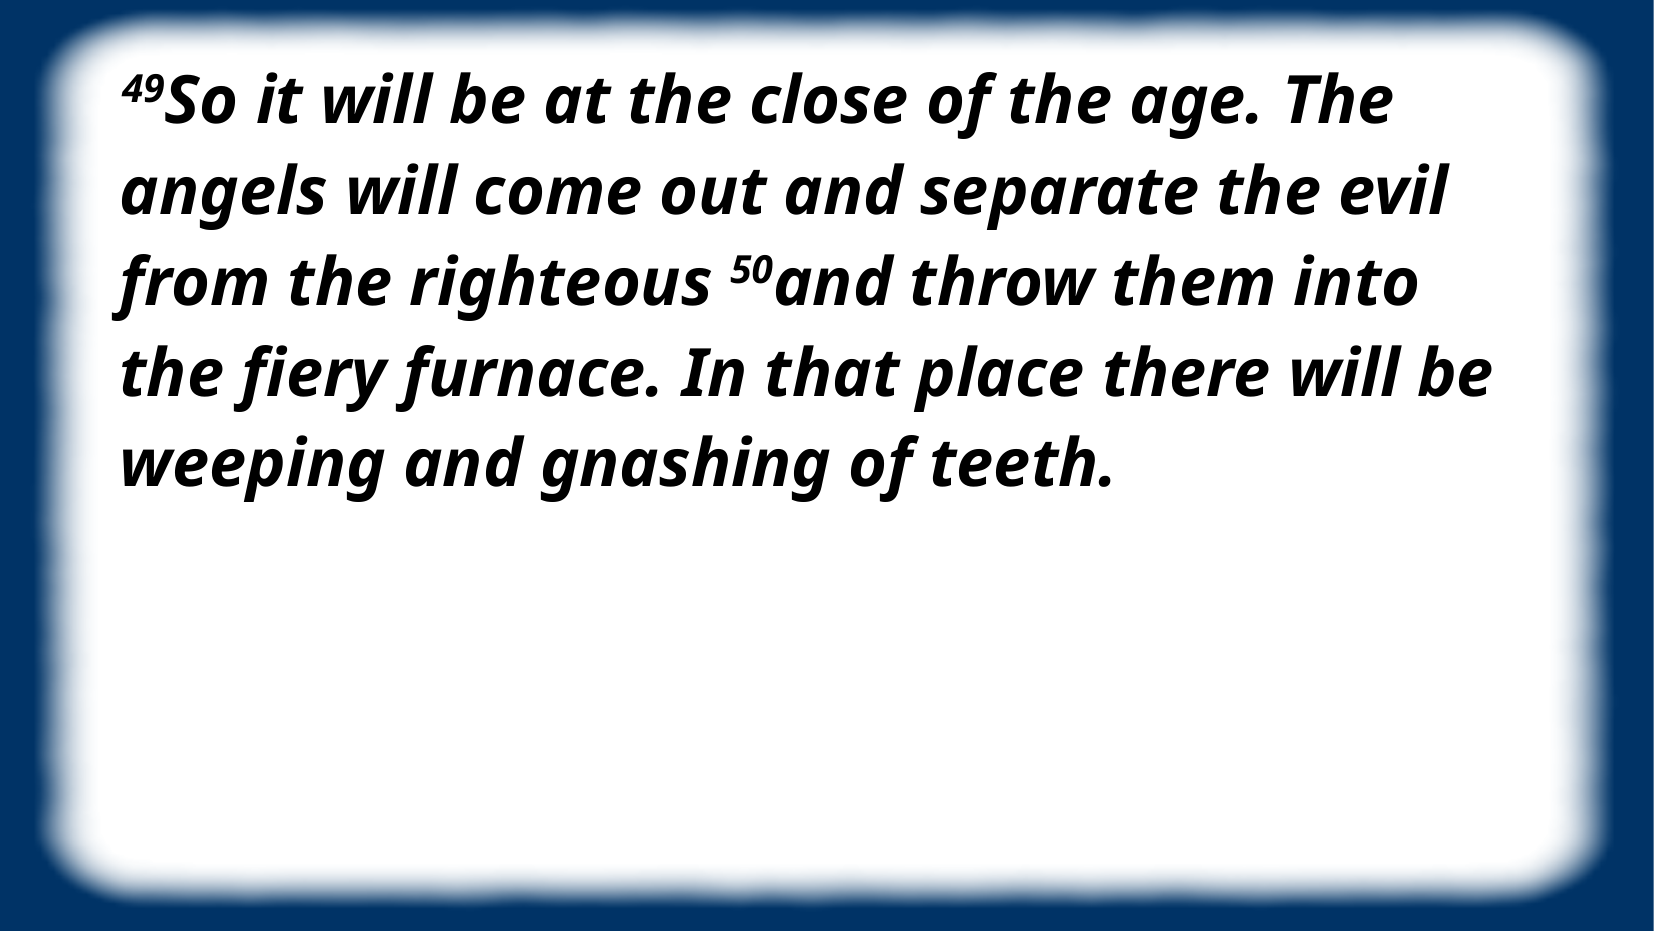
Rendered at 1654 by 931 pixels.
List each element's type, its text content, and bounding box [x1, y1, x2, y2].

text_box 49So it will be at the close of the age. The angels will come out and separate the evil from the righteous 50and throw them into the fiery furnace. In that place there will be weeping and gnashing of teeth. [105, 45, 1546, 504]
picture [0, 0, 1654, 931]
